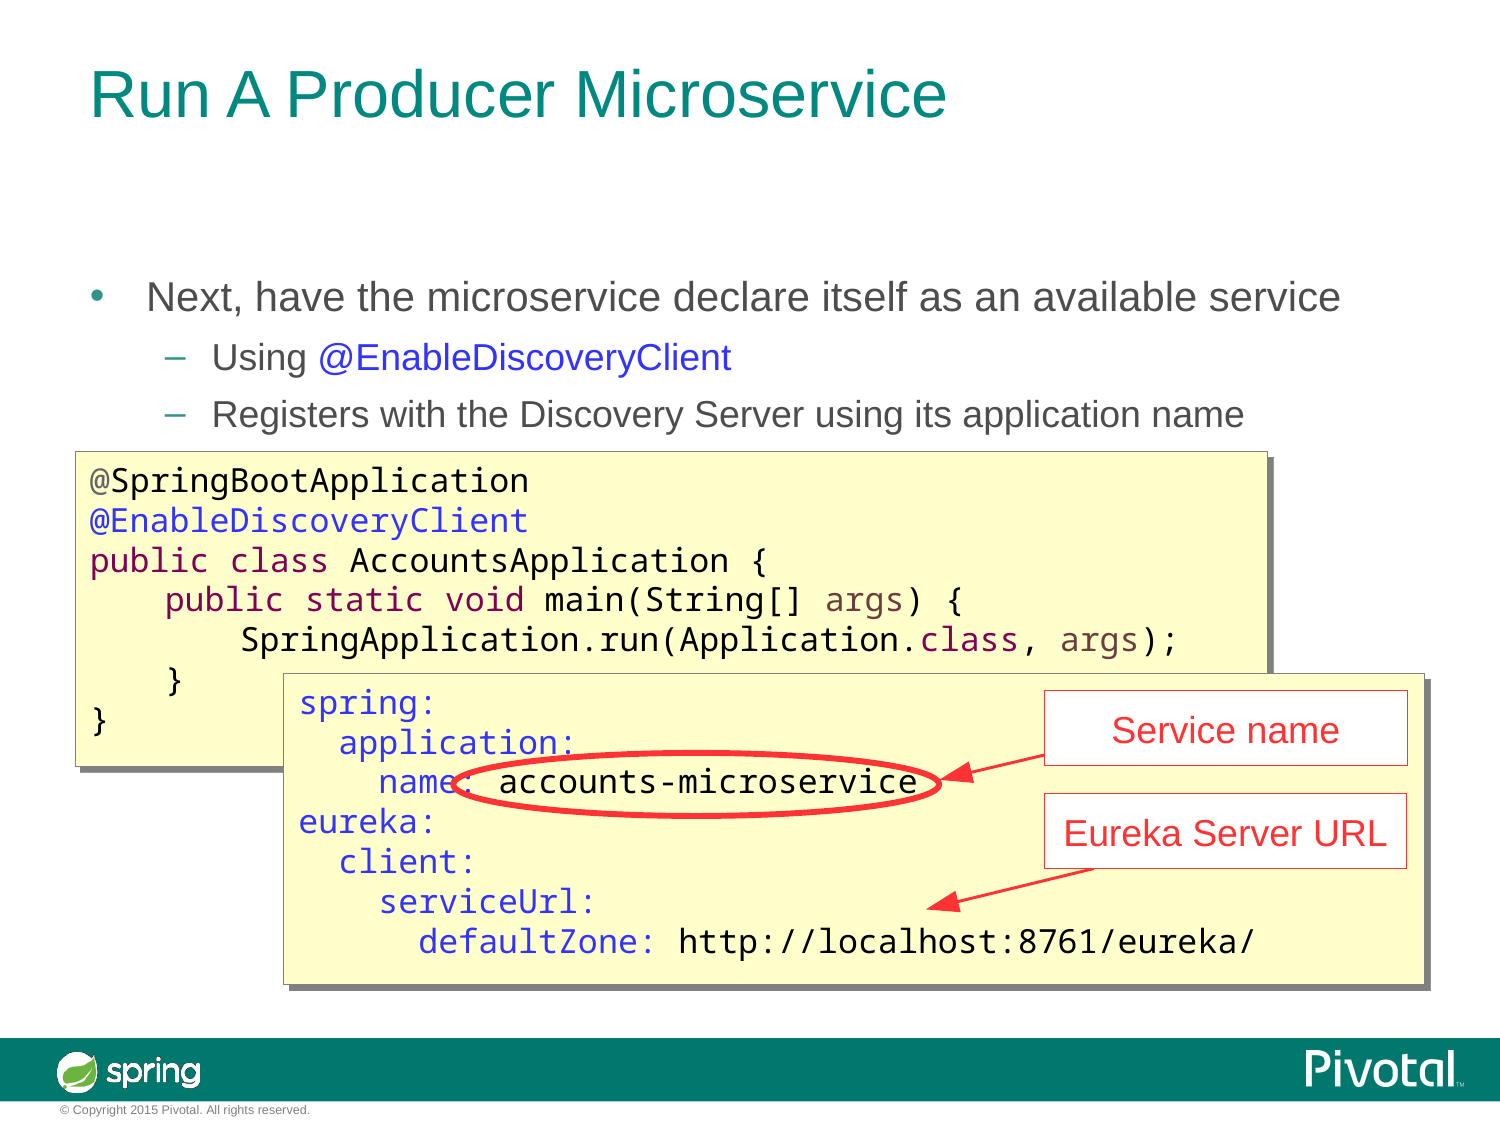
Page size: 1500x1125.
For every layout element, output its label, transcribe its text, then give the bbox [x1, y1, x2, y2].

list Next, have the microservice declare itself as an available service Using @EnableDiscoveryClient Registers with the Discovery Server using its application name [75, 767, 1426, 1013]
text_box Eureka Server URL [1044, 793, 1407, 869]
text_box @SpringBootApplication @EnableDiscoveryClient public class AccountsApplication { public static void main(String[] args) { SpringApplication.run(Application.class, args); } } [75, 451, 1268, 767]
text_box Service name [1044, 690, 1408, 766]
list Next, have the microservice declare itself as an available service Using @EnableDiscoveryClient Registers with the Discovery Server using its application name [75, 262, 1426, 679]
text_box spring: application: name: accounts-microservice eureka: client: serviceUrl: defaultZone: http://localhost:8761/eureka/ [283, 673, 1425, 985]
title Run A Producer Microservice [75, 37, 1426, 225]
picture [1306, 1050, 1464, 1087]
picture [32, 1041, 210, 1103]
